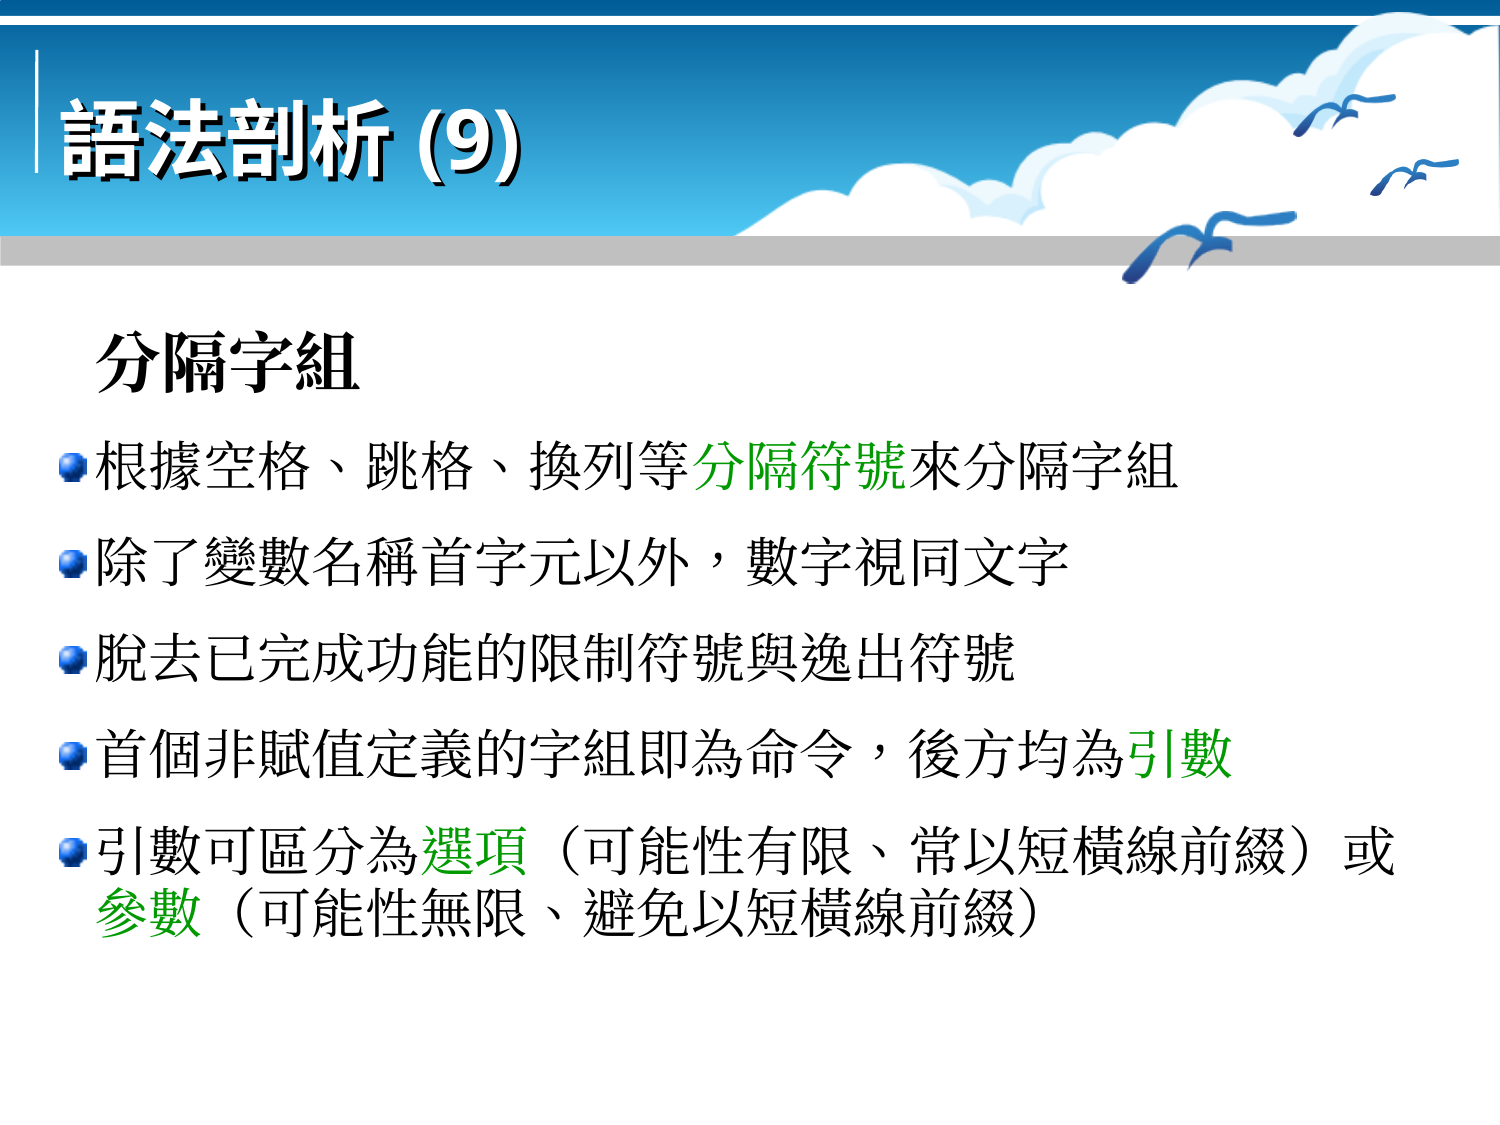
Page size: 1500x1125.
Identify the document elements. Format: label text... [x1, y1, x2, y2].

picture [730, 12, 1500, 284]
title 語法剖析(9) [59, 86, 1465, 186]
list 分隔字組 根據空格、跳格、換列等分隔符號來分隔字組 除了變數名稱首字元以外，數字視同文字 脫去已完成功能的限制符號與逸出符號 首個非賦值定義的字組即為命令，後方均為引數 引數可區分為選項（可能性有限、常以短橫線前綴）或參數（可能性無限、避免以短橫線前綴） [59, 324, 1441, 1042]
